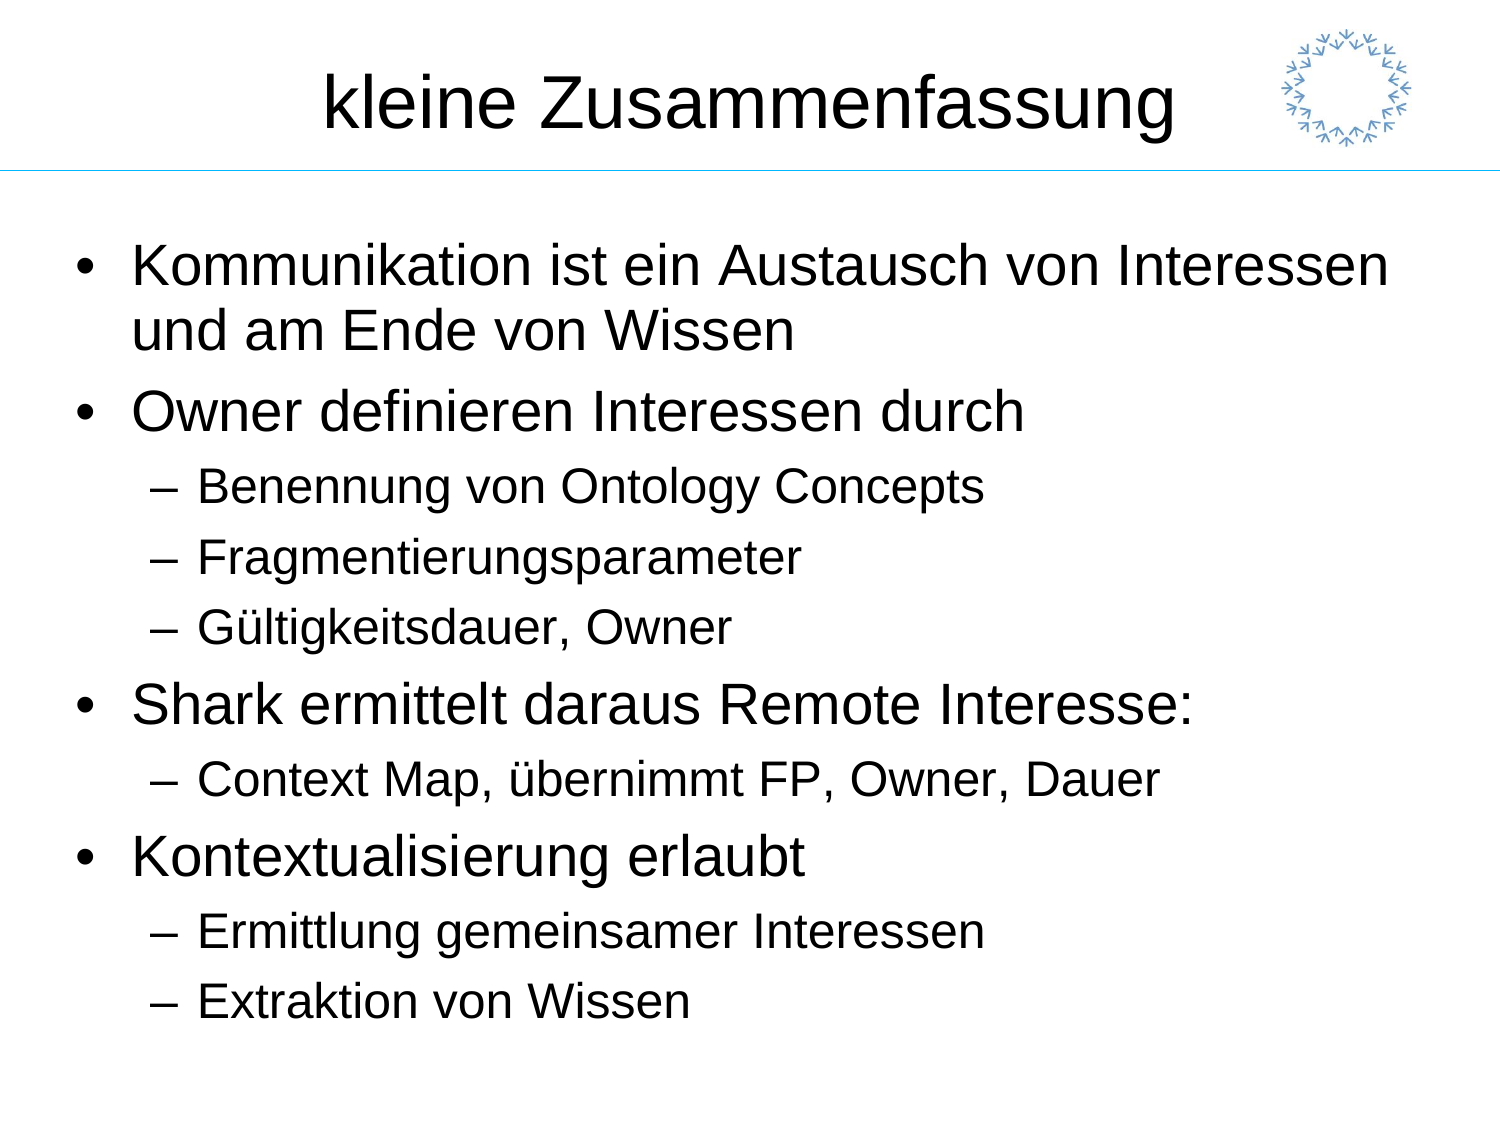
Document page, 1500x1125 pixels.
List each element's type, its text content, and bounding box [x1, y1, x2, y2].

title kleine Zusammenfassung [75, 57, 1426, 148]
picture [1281, 29, 1412, 57]
list Kommunikation ist ein Austausch von Interessen und am Ende von Wissen Owner definieren Interessen durch Benennung von Ontology Concepts Fragmentierungsparameter Gültigkeitsdauer, Owner Shark ermittelt daraus Remote Interesse: Context Map, übernimmt FP, Owner, Dauer Kontextualisierung erlaubt Ermittlung gemeinsamer Interessen Extraktion von Wissen [75, 232, 1426, 1029]
